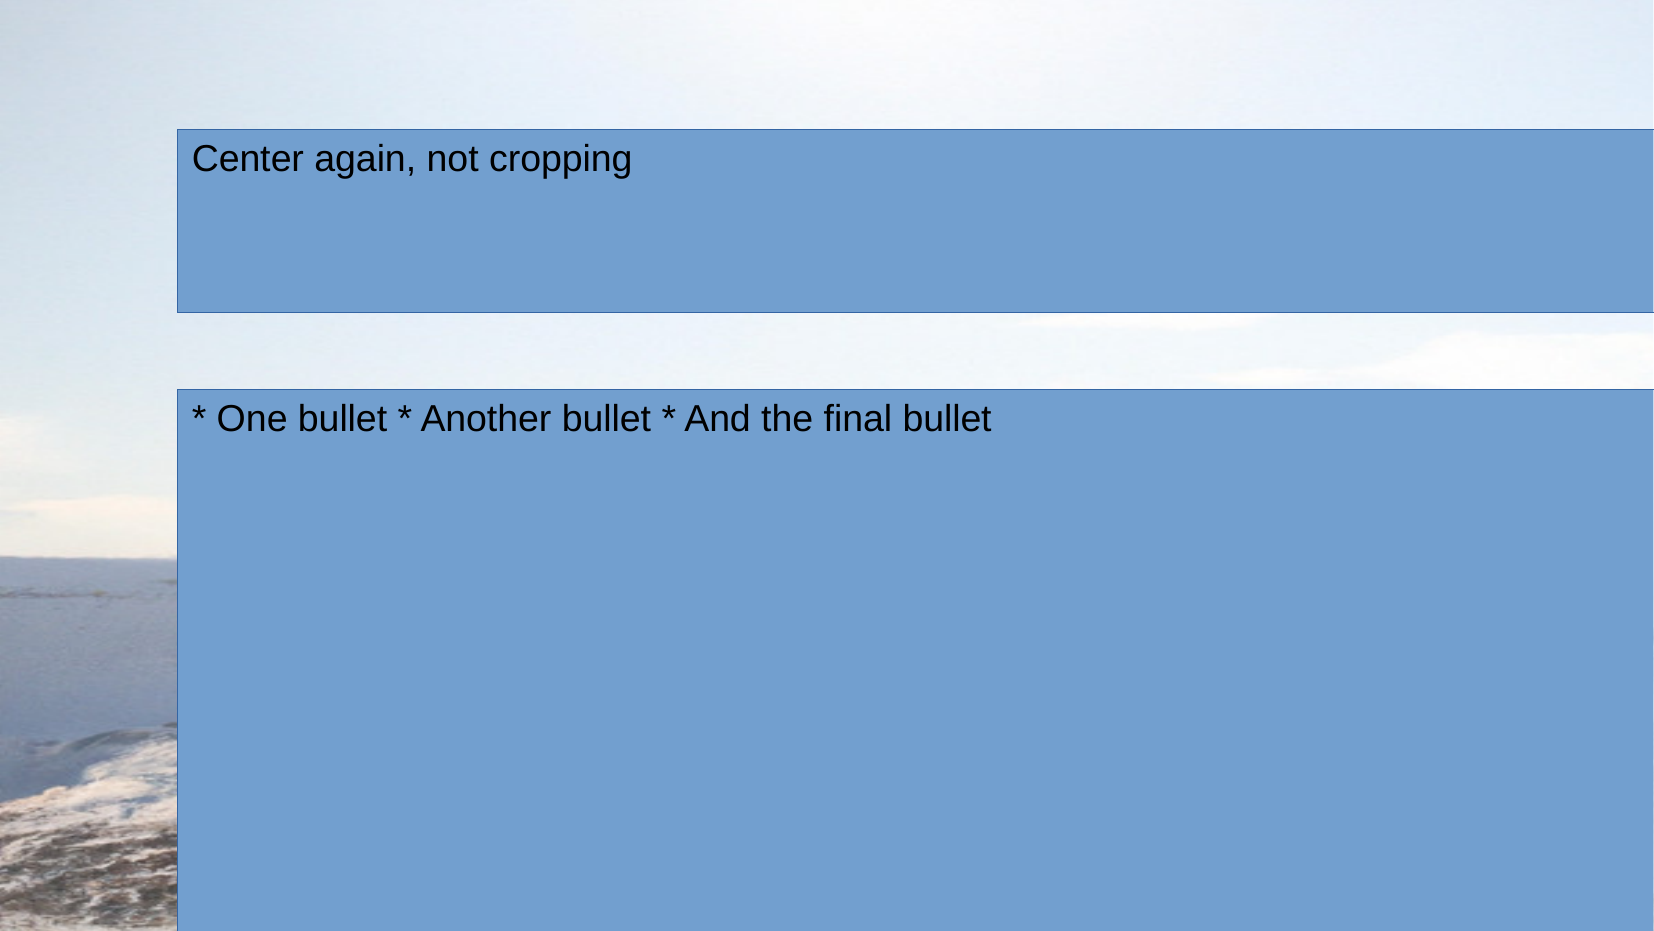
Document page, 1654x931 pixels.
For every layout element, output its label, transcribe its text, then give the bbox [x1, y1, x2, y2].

text_box Center again, not cropping [177, 129, 1654, 313]
text_box * One bullet * Another bullet * And the final bullet [177, 389, 1654, 931]
picture [0, 0, 1654, 931]
